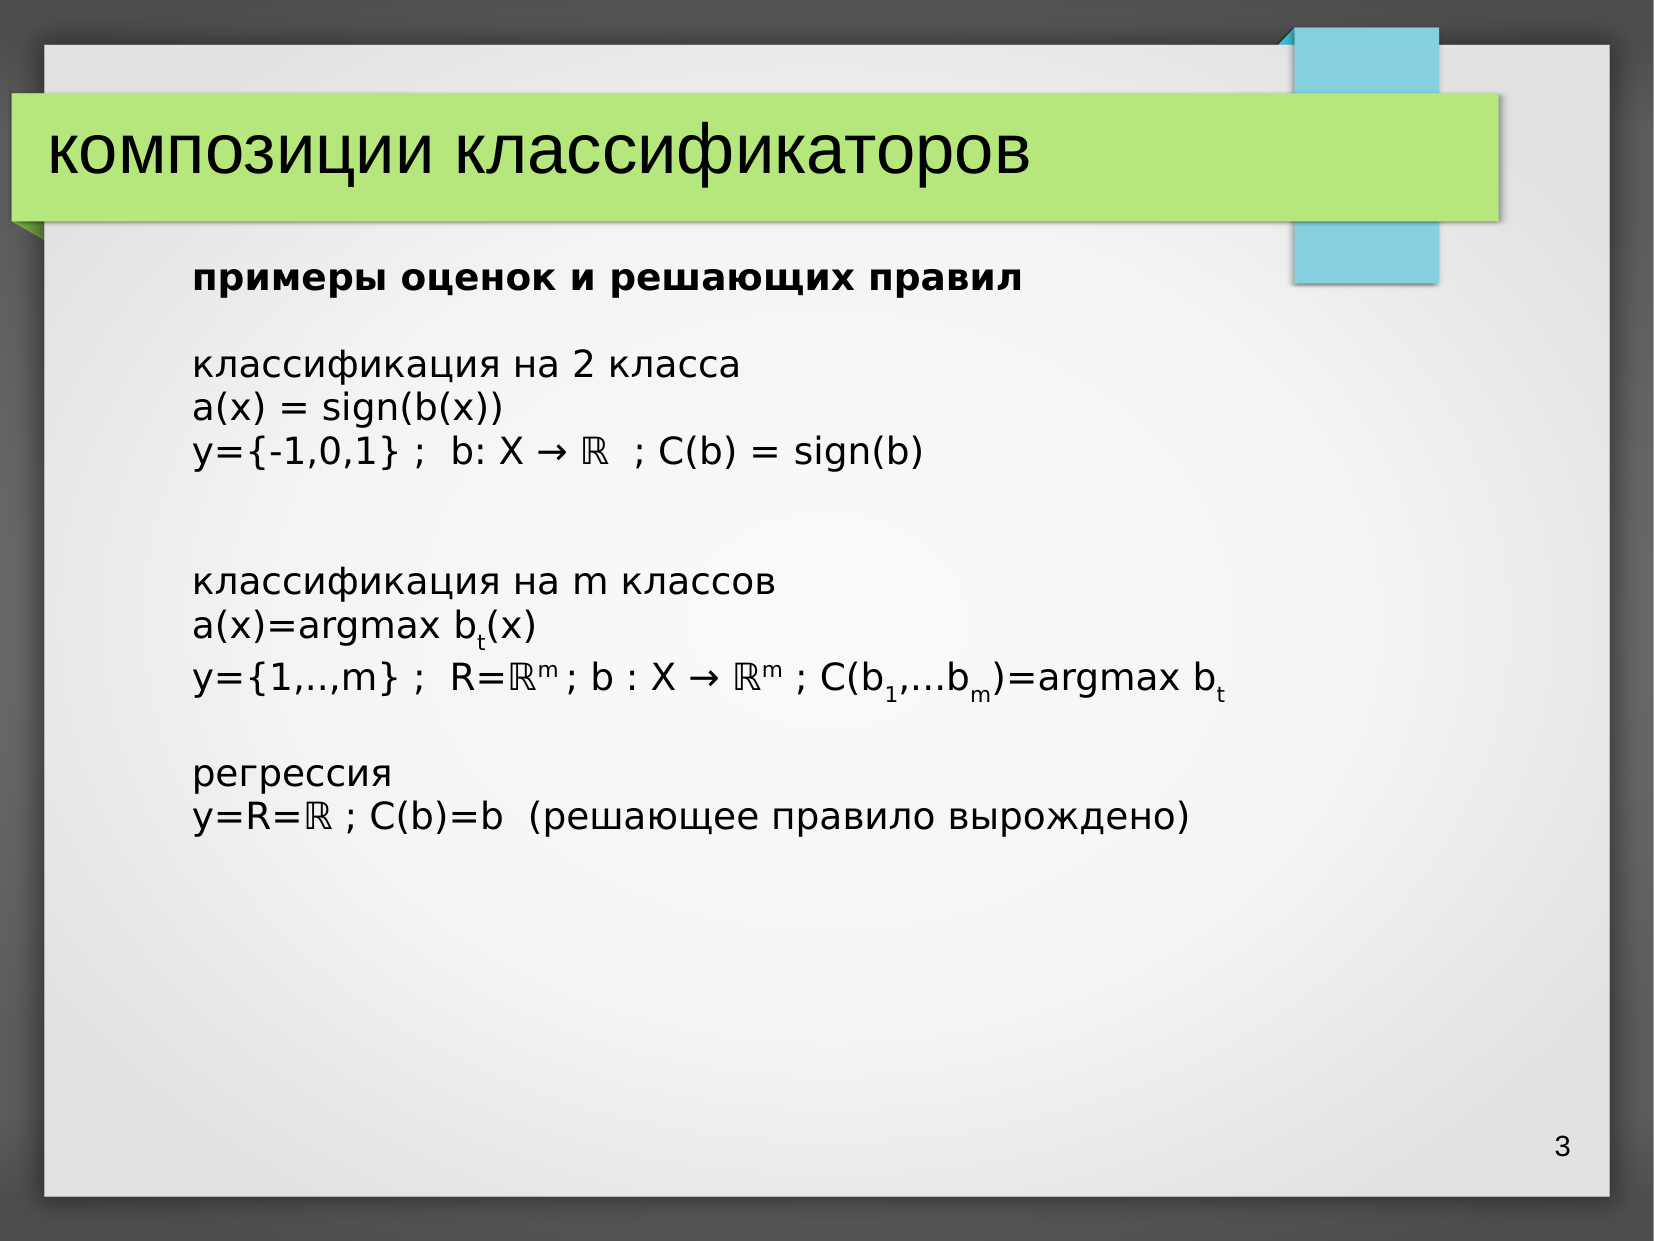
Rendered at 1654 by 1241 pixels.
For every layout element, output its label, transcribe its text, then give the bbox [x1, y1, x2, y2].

picture [0, 0, 1654, 1241]
text_box примеры оценок и решающих правил классификация на 2 класса a(x) = sign(b(x)) y={-1,0,1} ; b: X → ℝ ; C(b) = sign(b) классификация на m классов a(x)=argmax bt(x) y={1,..,m} ; R=ℝm ; b : X → ℝm ; C(b1,...bm)=argmax bt регрессия y=R=ℝ ; C(b)=b (решающее правило вырождено) [177, 248, 1536, 855]
title композиции классификаторов [47, 109, 1501, 189]
